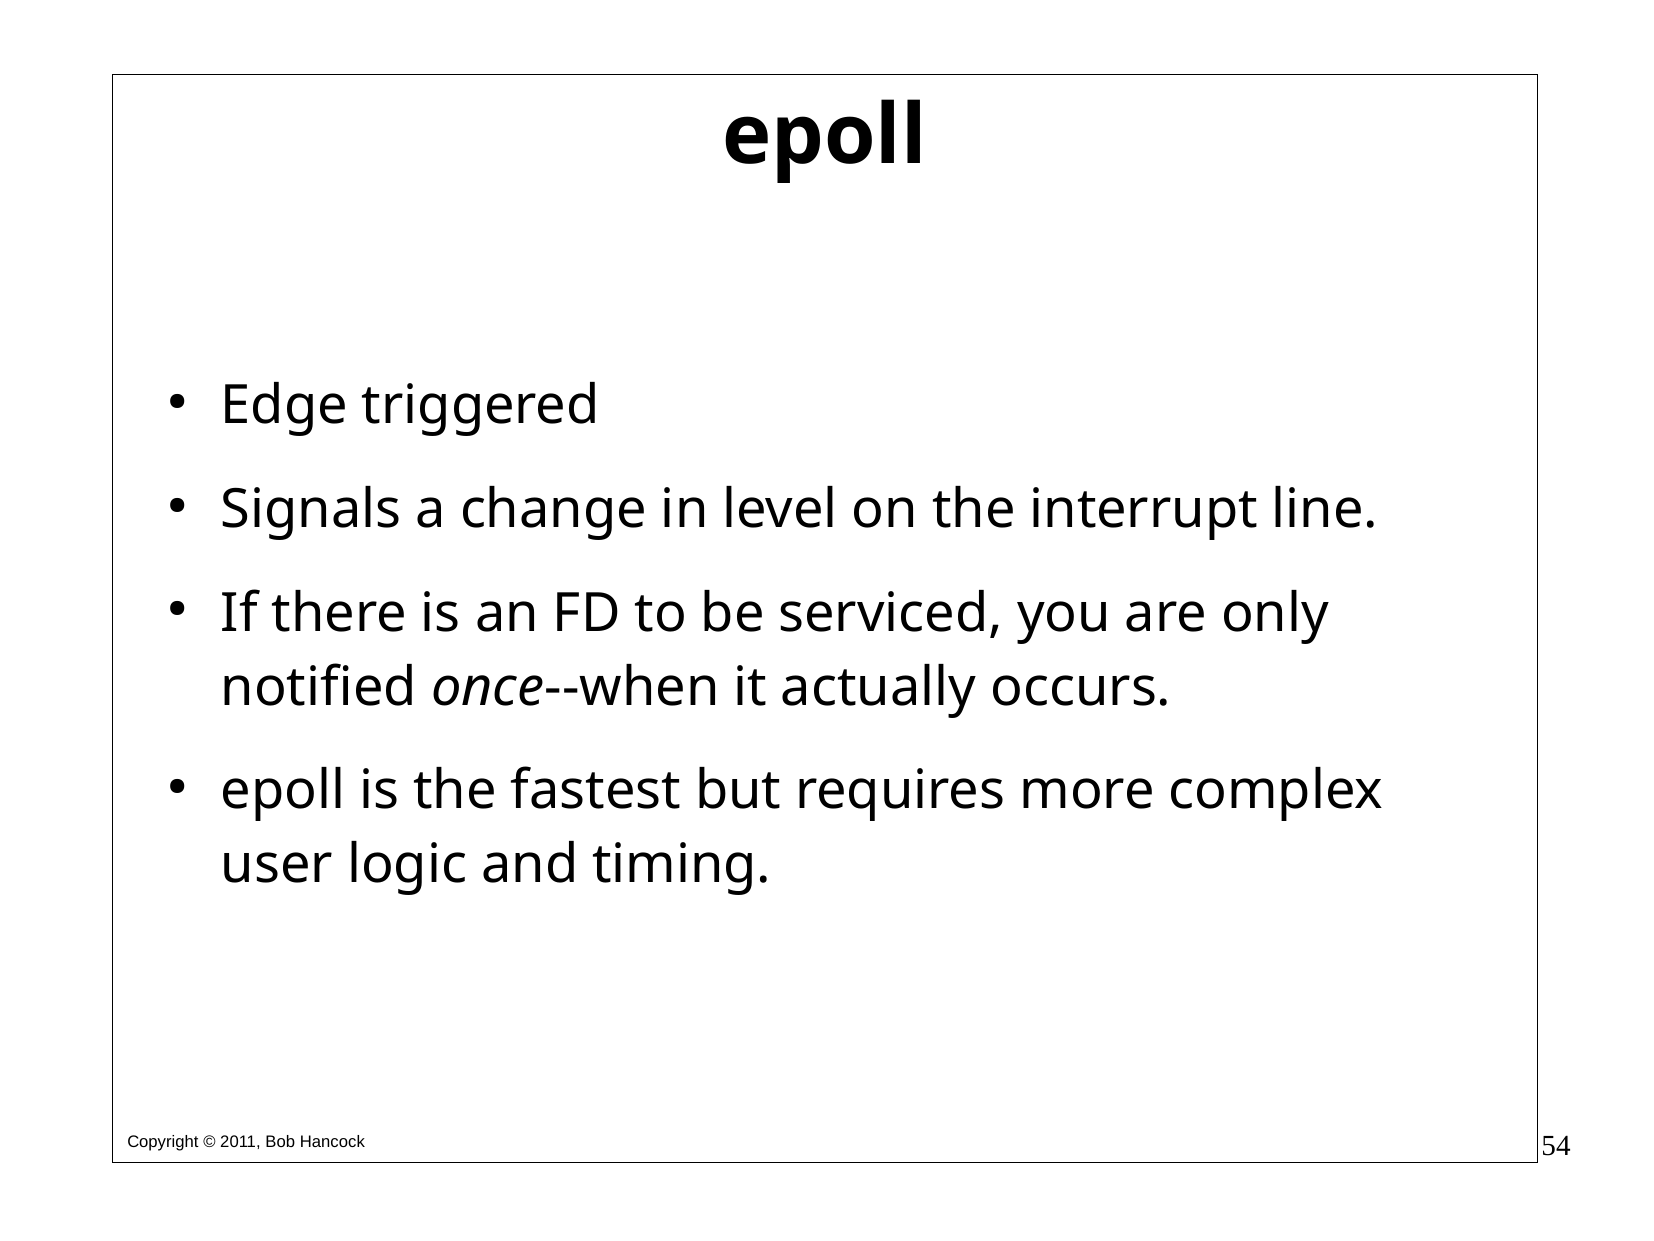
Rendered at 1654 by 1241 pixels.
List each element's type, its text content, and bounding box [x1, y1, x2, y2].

text_box Copyright © 2011, Bob Hancock [112, 1125, 381, 1159]
list Edge triggered Signals a change in level on the interrupt line. If there is an FD to be serviced, you are only notified once--when it actually occurs. epoll is the fastest but requires more complex user logic and timing. [150, 262, 1501, 1126]
title epoll [112, 75, 1538, 188]
